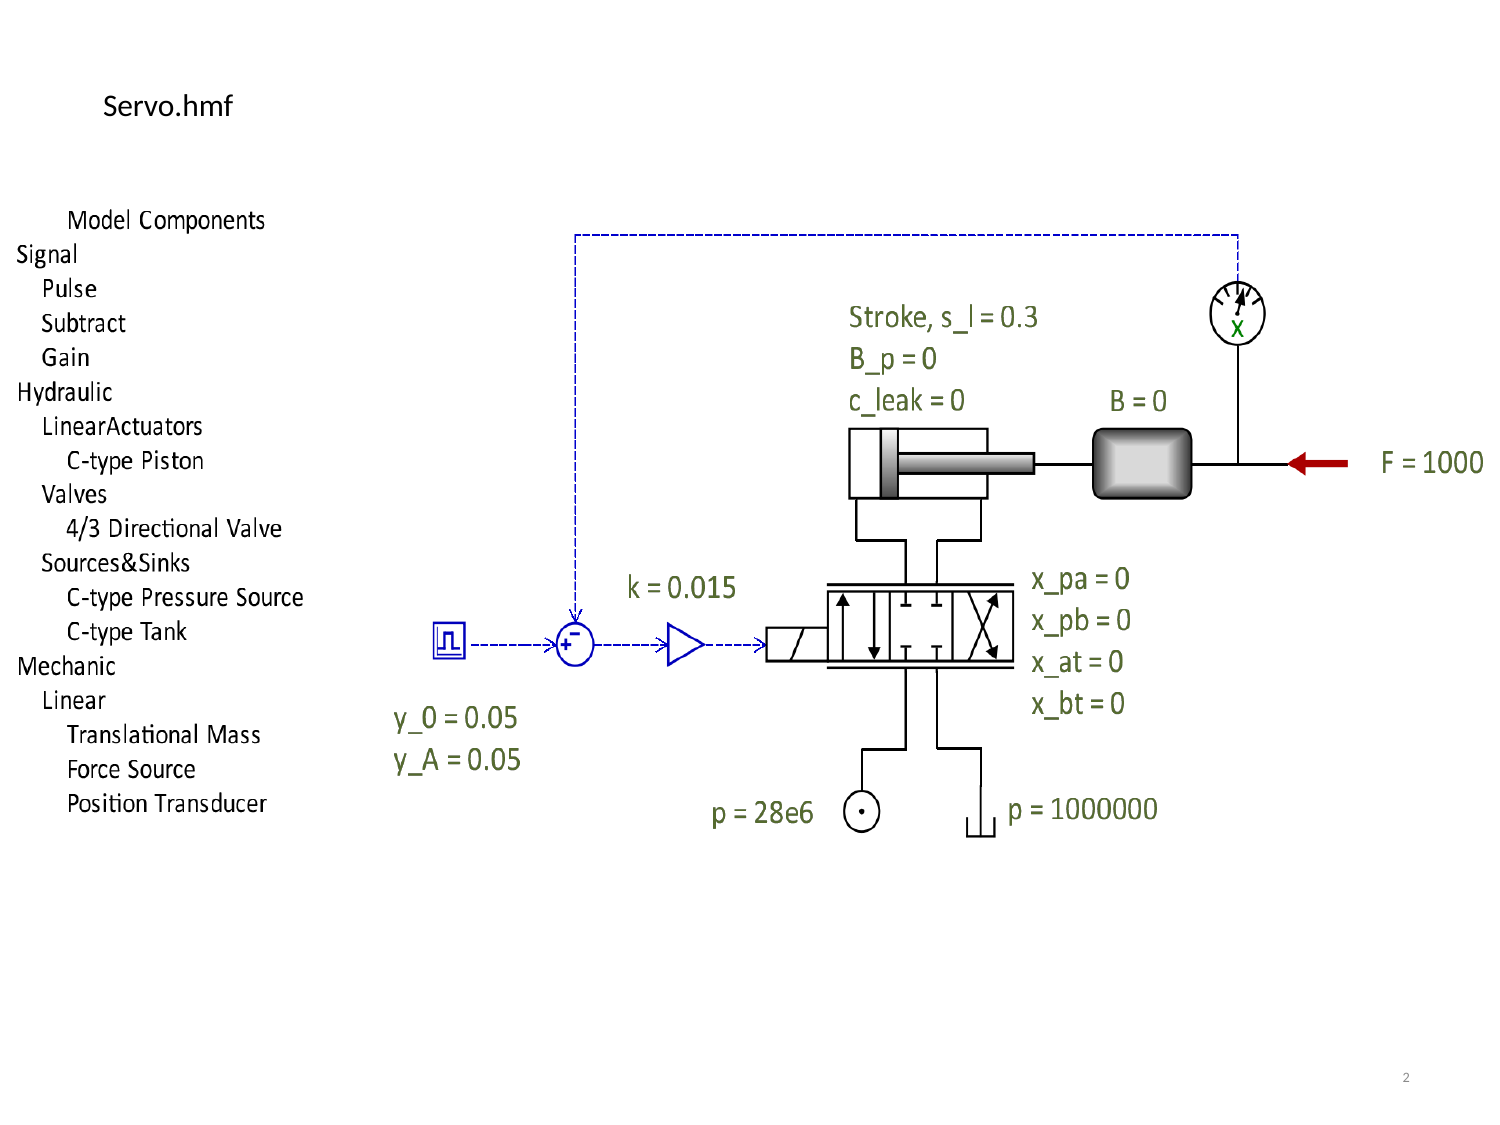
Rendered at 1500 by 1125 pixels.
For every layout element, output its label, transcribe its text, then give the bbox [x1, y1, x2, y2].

slide_number <number> [1074, 1042, 1425, 1103]
text_box Servo.hmf [88, 54, 963, 135]
picture [2, 183, 1500, 942]
